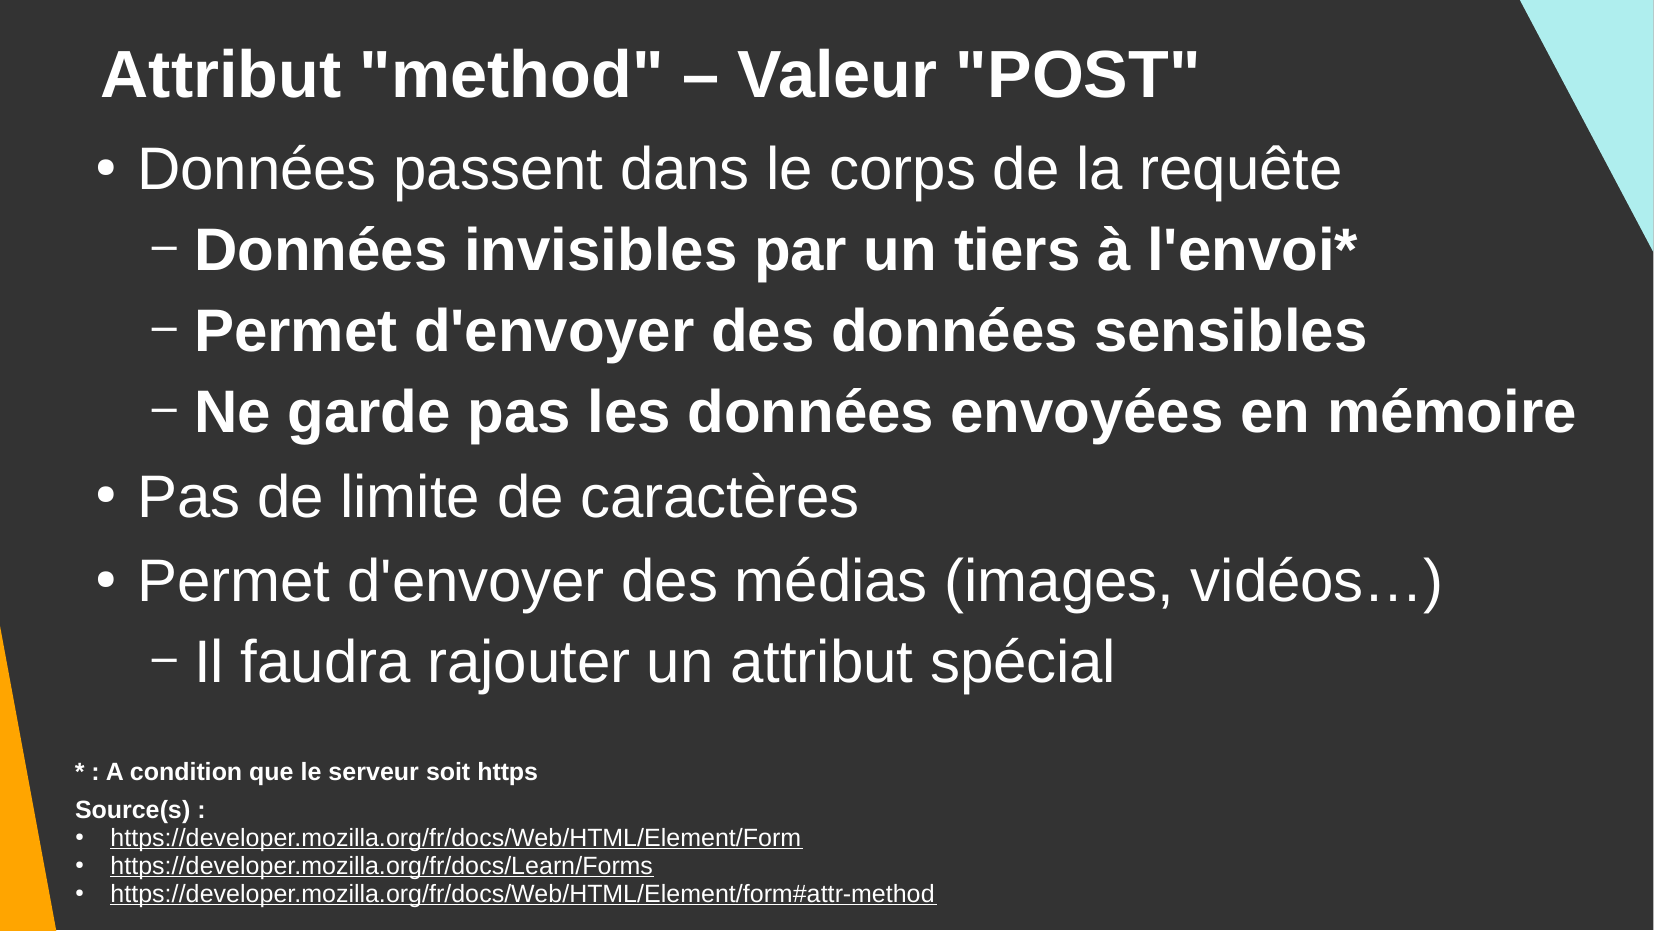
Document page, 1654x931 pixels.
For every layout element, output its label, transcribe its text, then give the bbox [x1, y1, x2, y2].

list Données passent dans le corps de la requête Données invisibles par un tiers à l'envoi* Permet d'envoyer des données sensibles Ne garde pas les données envoyées en mémoire Pas de limite de caractères Permet d'envoyer des médias (images, vidéos…) Il faudra rajouter un attribut spécial [80, 135, 1605, 709]
title Attribut "method" – Valeur "POST" [82, 37, 1571, 114]
text_box Source(s) : https://developer.mozilla.org/fr/docs/Web/HTML/Element/Form https://developer.mozilla.org/fr/docs/Learn/Forms https://developer.mozilla.org/fr/docs/Web/HTML/Element/form#attr-method [60, 788, 1546, 916]
text_box * : A condition que le serveur soit https [60, 749, 1546, 788]
text_box [0, 625, 57, 931]
text_box [1519, 0, 1654, 254]
